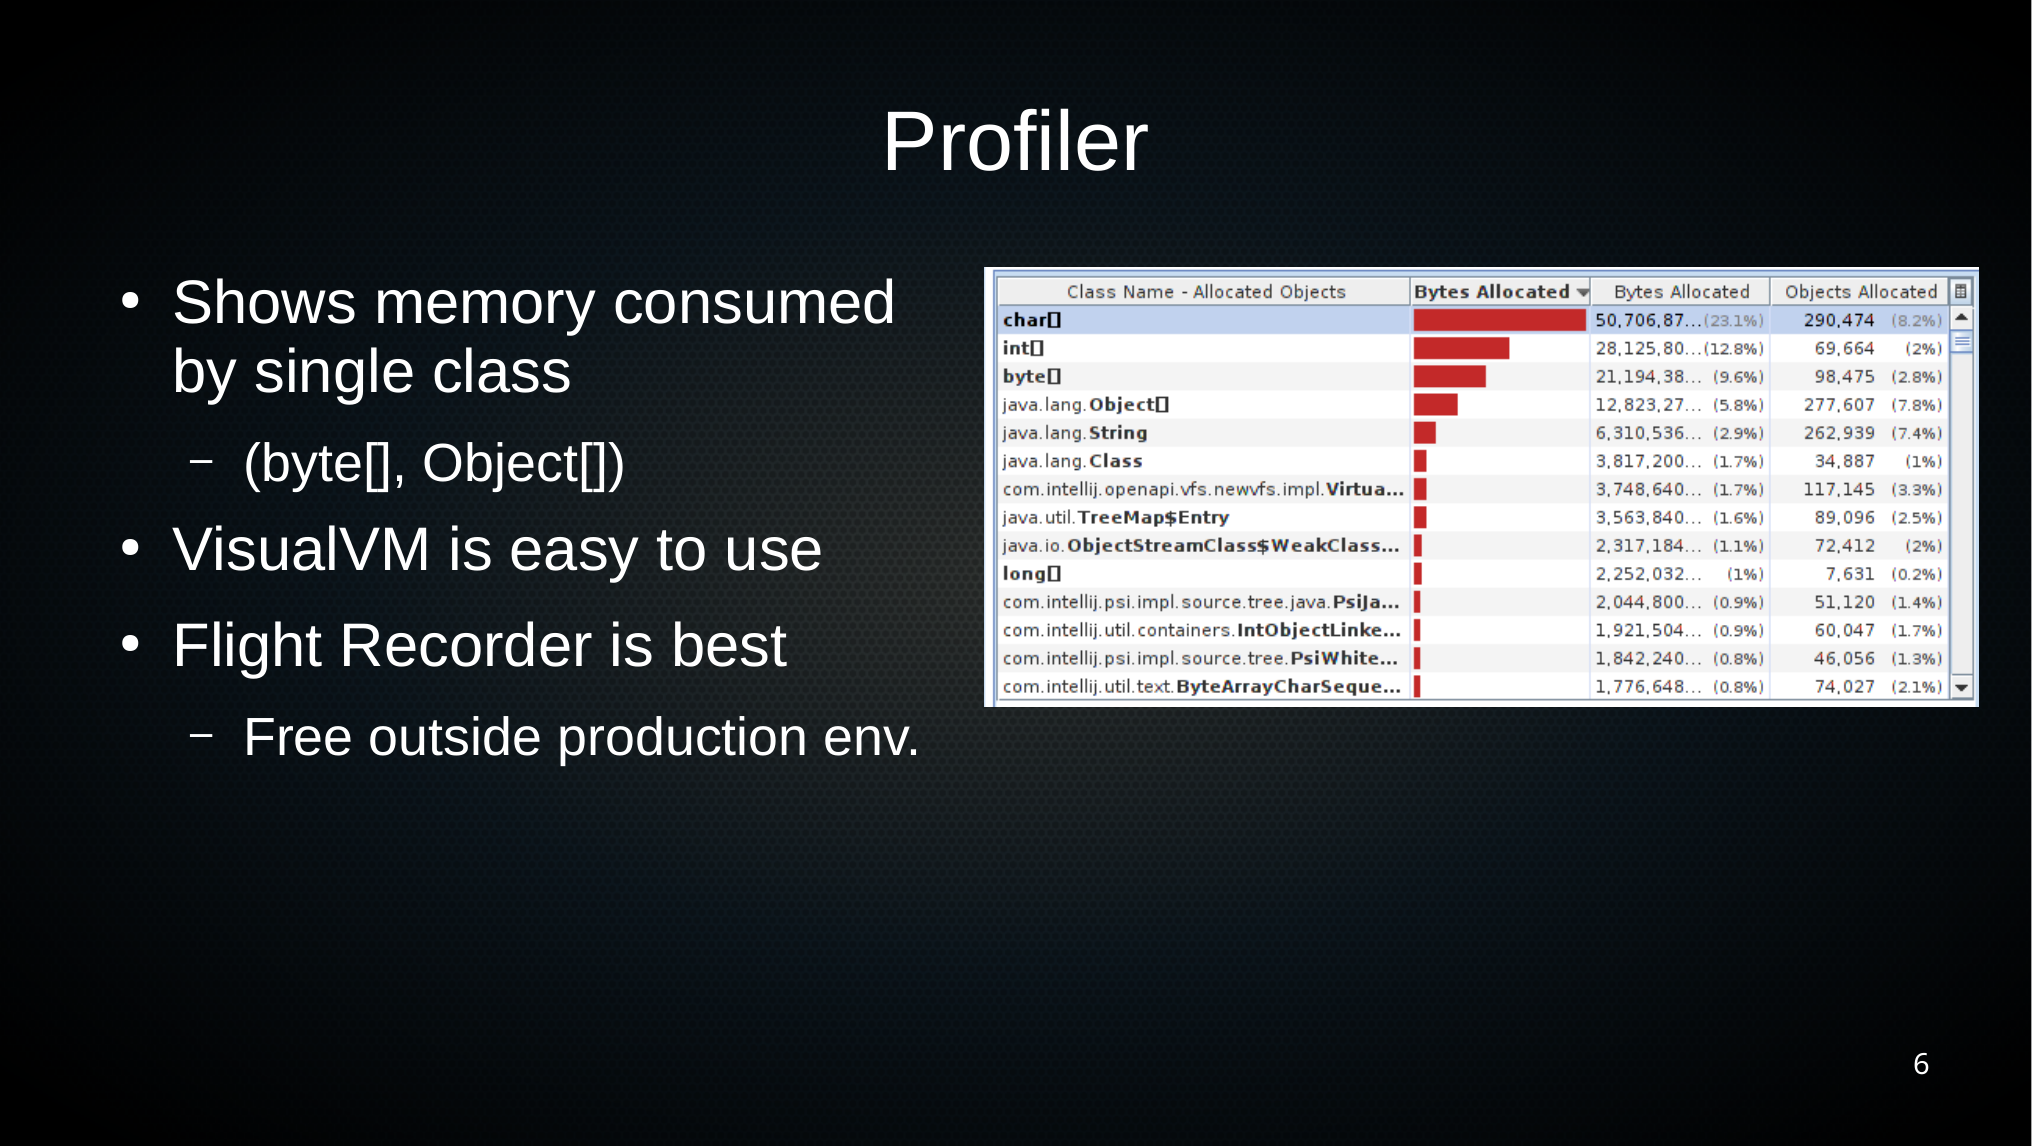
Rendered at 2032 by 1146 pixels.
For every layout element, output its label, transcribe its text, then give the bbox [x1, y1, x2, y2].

list Shows memory consumed by single class (byte[], Object[]) VisualVM is easy to use Flight Recorder is best Free outside production env. [101, 268, 974, 933]
title Profiler [101, 45, 1930, 237]
picture [0, 0, 2032, 1146]
